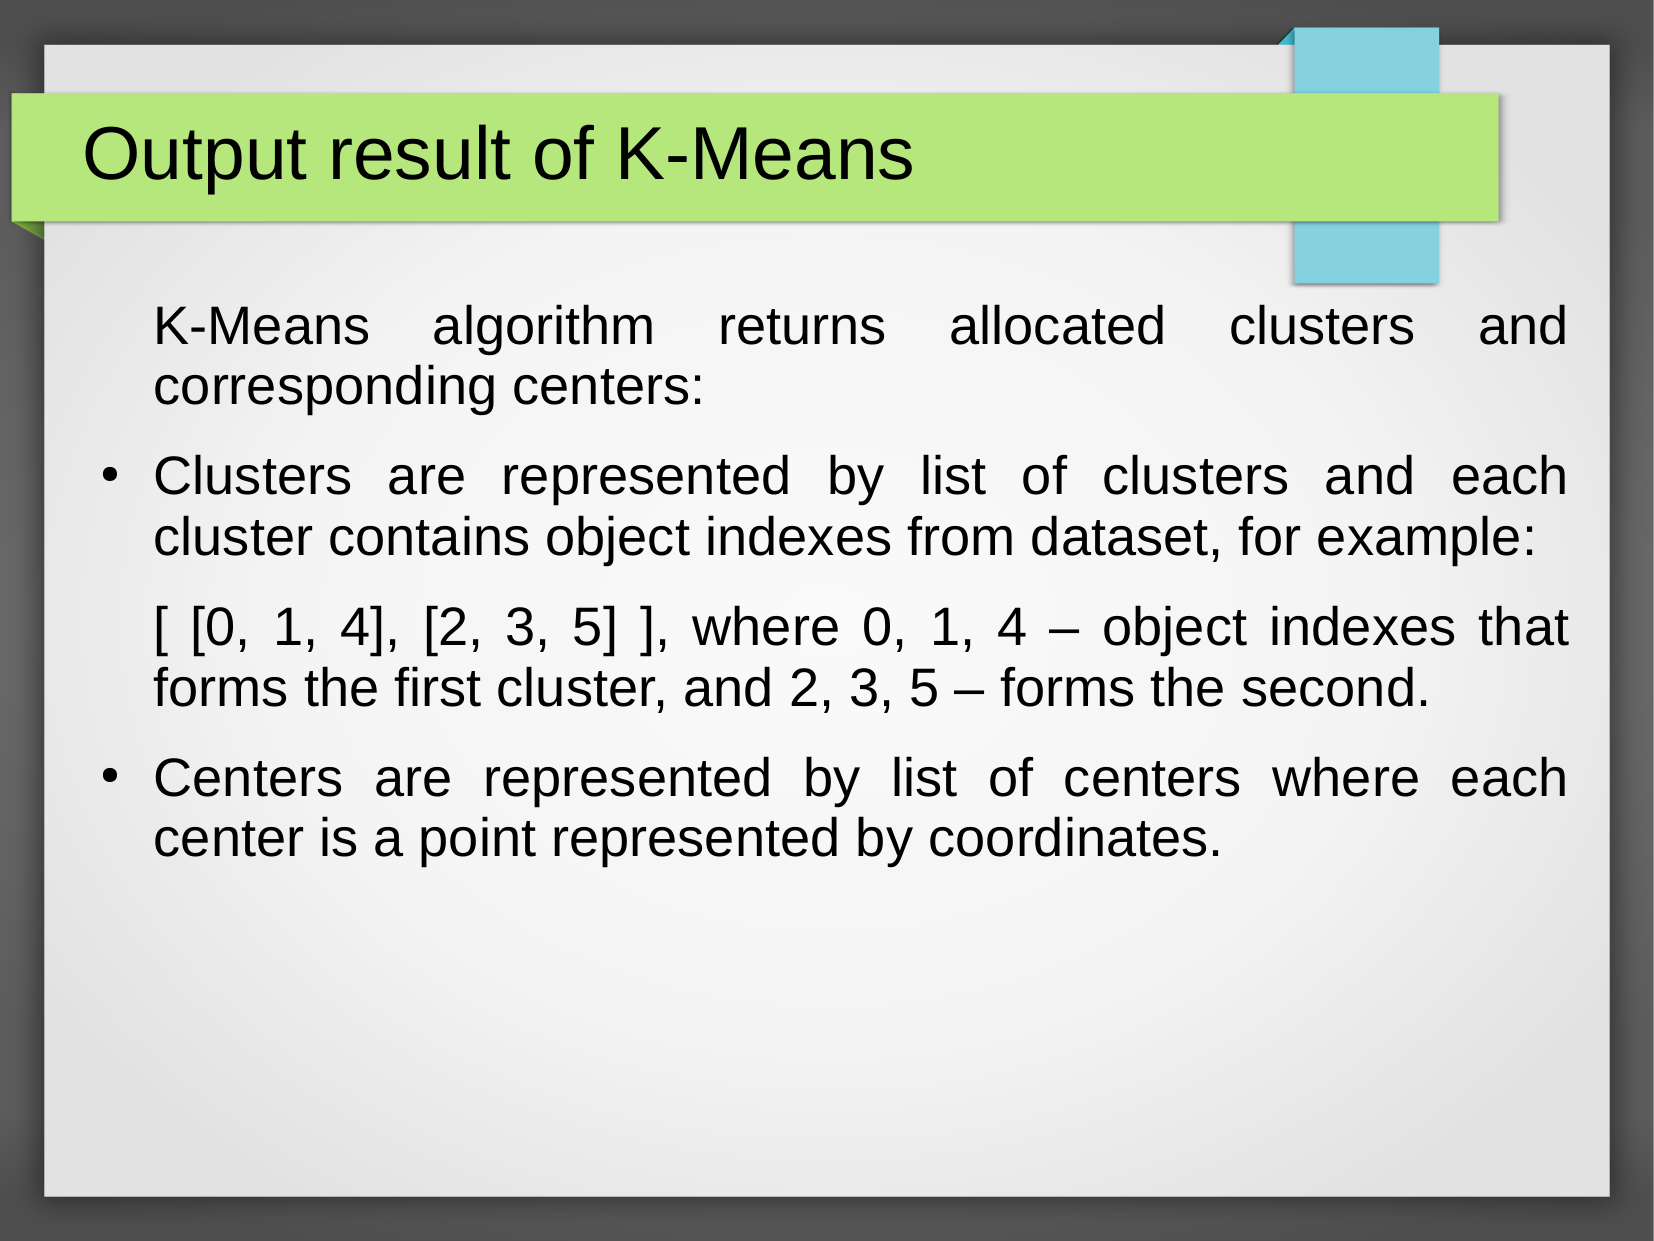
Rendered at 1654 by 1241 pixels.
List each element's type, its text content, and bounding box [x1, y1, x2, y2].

list K-Means algorithm returns allocated clusters and corresponding centers: Clusters are represented by list of clusters and each cluster contains object indexes from dataset, for example: [ [0, 1, 4], [2, 3, 5] ], where 0, 1, 4 – object indexes that forms the first cluster, and 2, 3, 5 – forms the second. Centers are represented by list of centers where each center is a point represented by coordinates. [82, 295, 1571, 1015]
title Output result of K-Means [82, 94, 1264, 213]
picture [0, 0, 1654, 1241]
